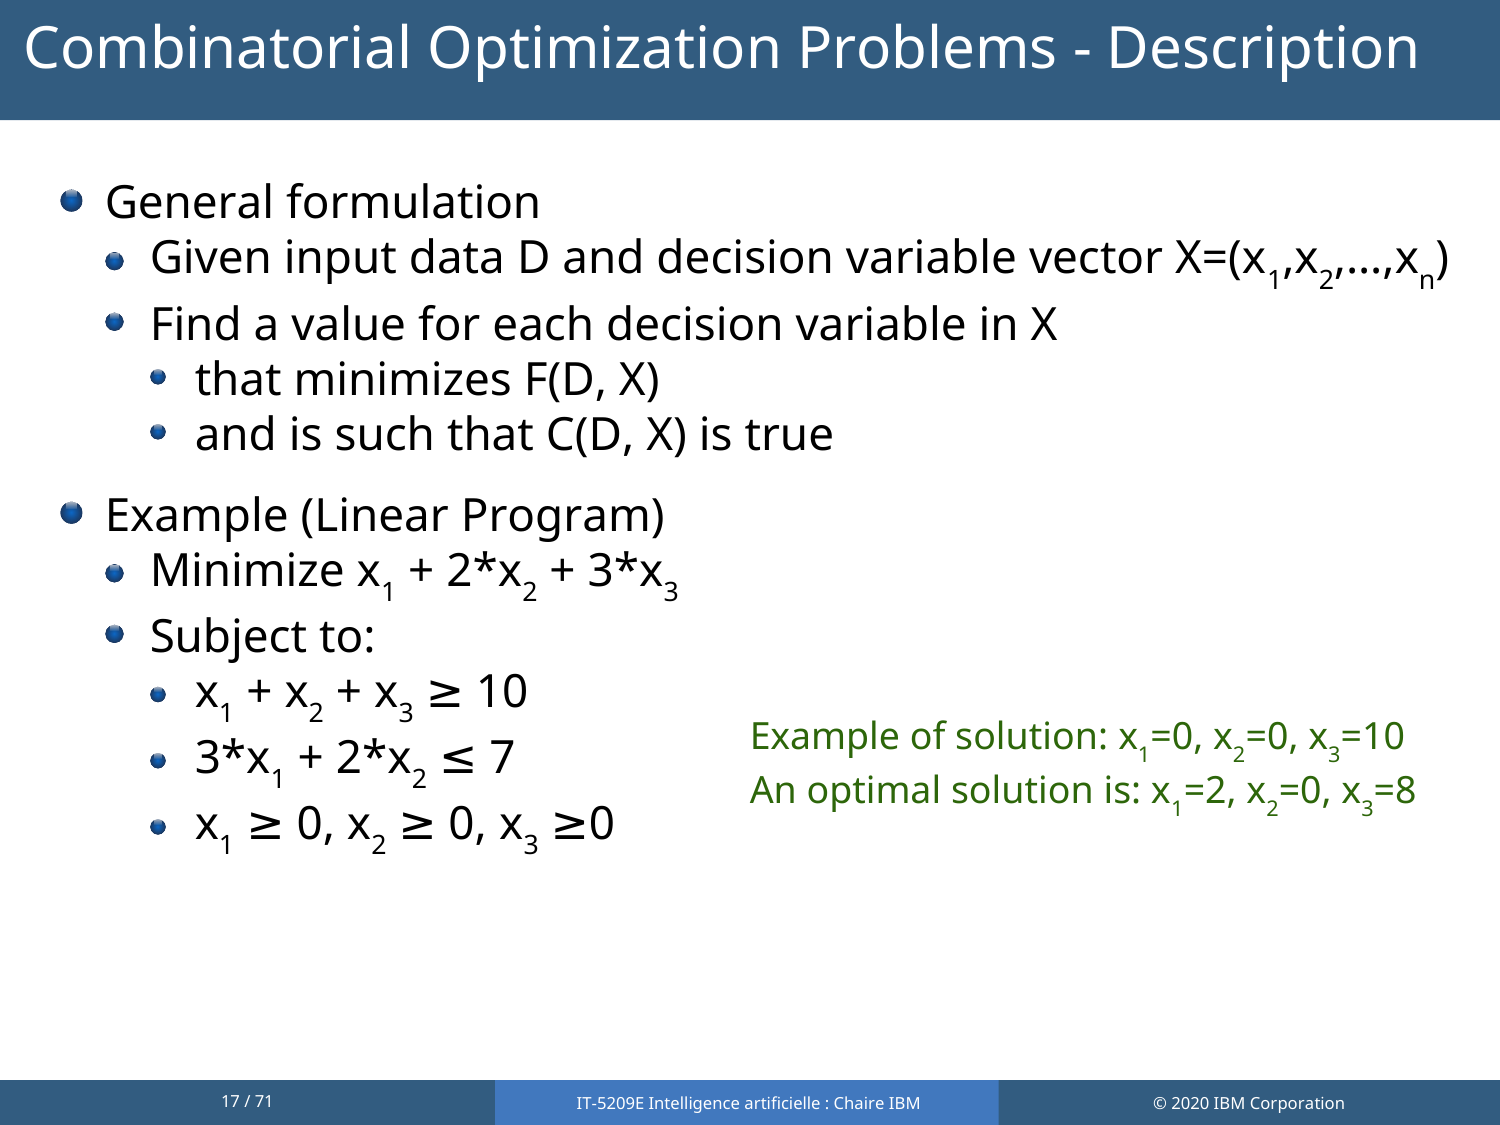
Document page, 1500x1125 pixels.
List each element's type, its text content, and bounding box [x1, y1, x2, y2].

text_box Example of solution: x1=0, x2=0, x3=10 An optimal solution is: x1=2, x2=0, x3=8 [735, 705, 1428, 829]
list General formulation Given input data D and decision variable vector X=(x1,x2,…,xn) Find a value for each decision variable in X that minimizes F(D, X) and is such that C(D, X) is true Example (Linear Program) Minimize x1 + 2*x2 + 3*x3 Subject to: x1 + x2 + x3 ≥ 10 3*x1 + 2*x2 ≤ 7 x1 ≥ 0, x2 ≥ 0, x3 ≥0 [45, 165, 1478, 1036]
title Combinatorial Optimization Problems - Description [0, 0, 1500, 121]
